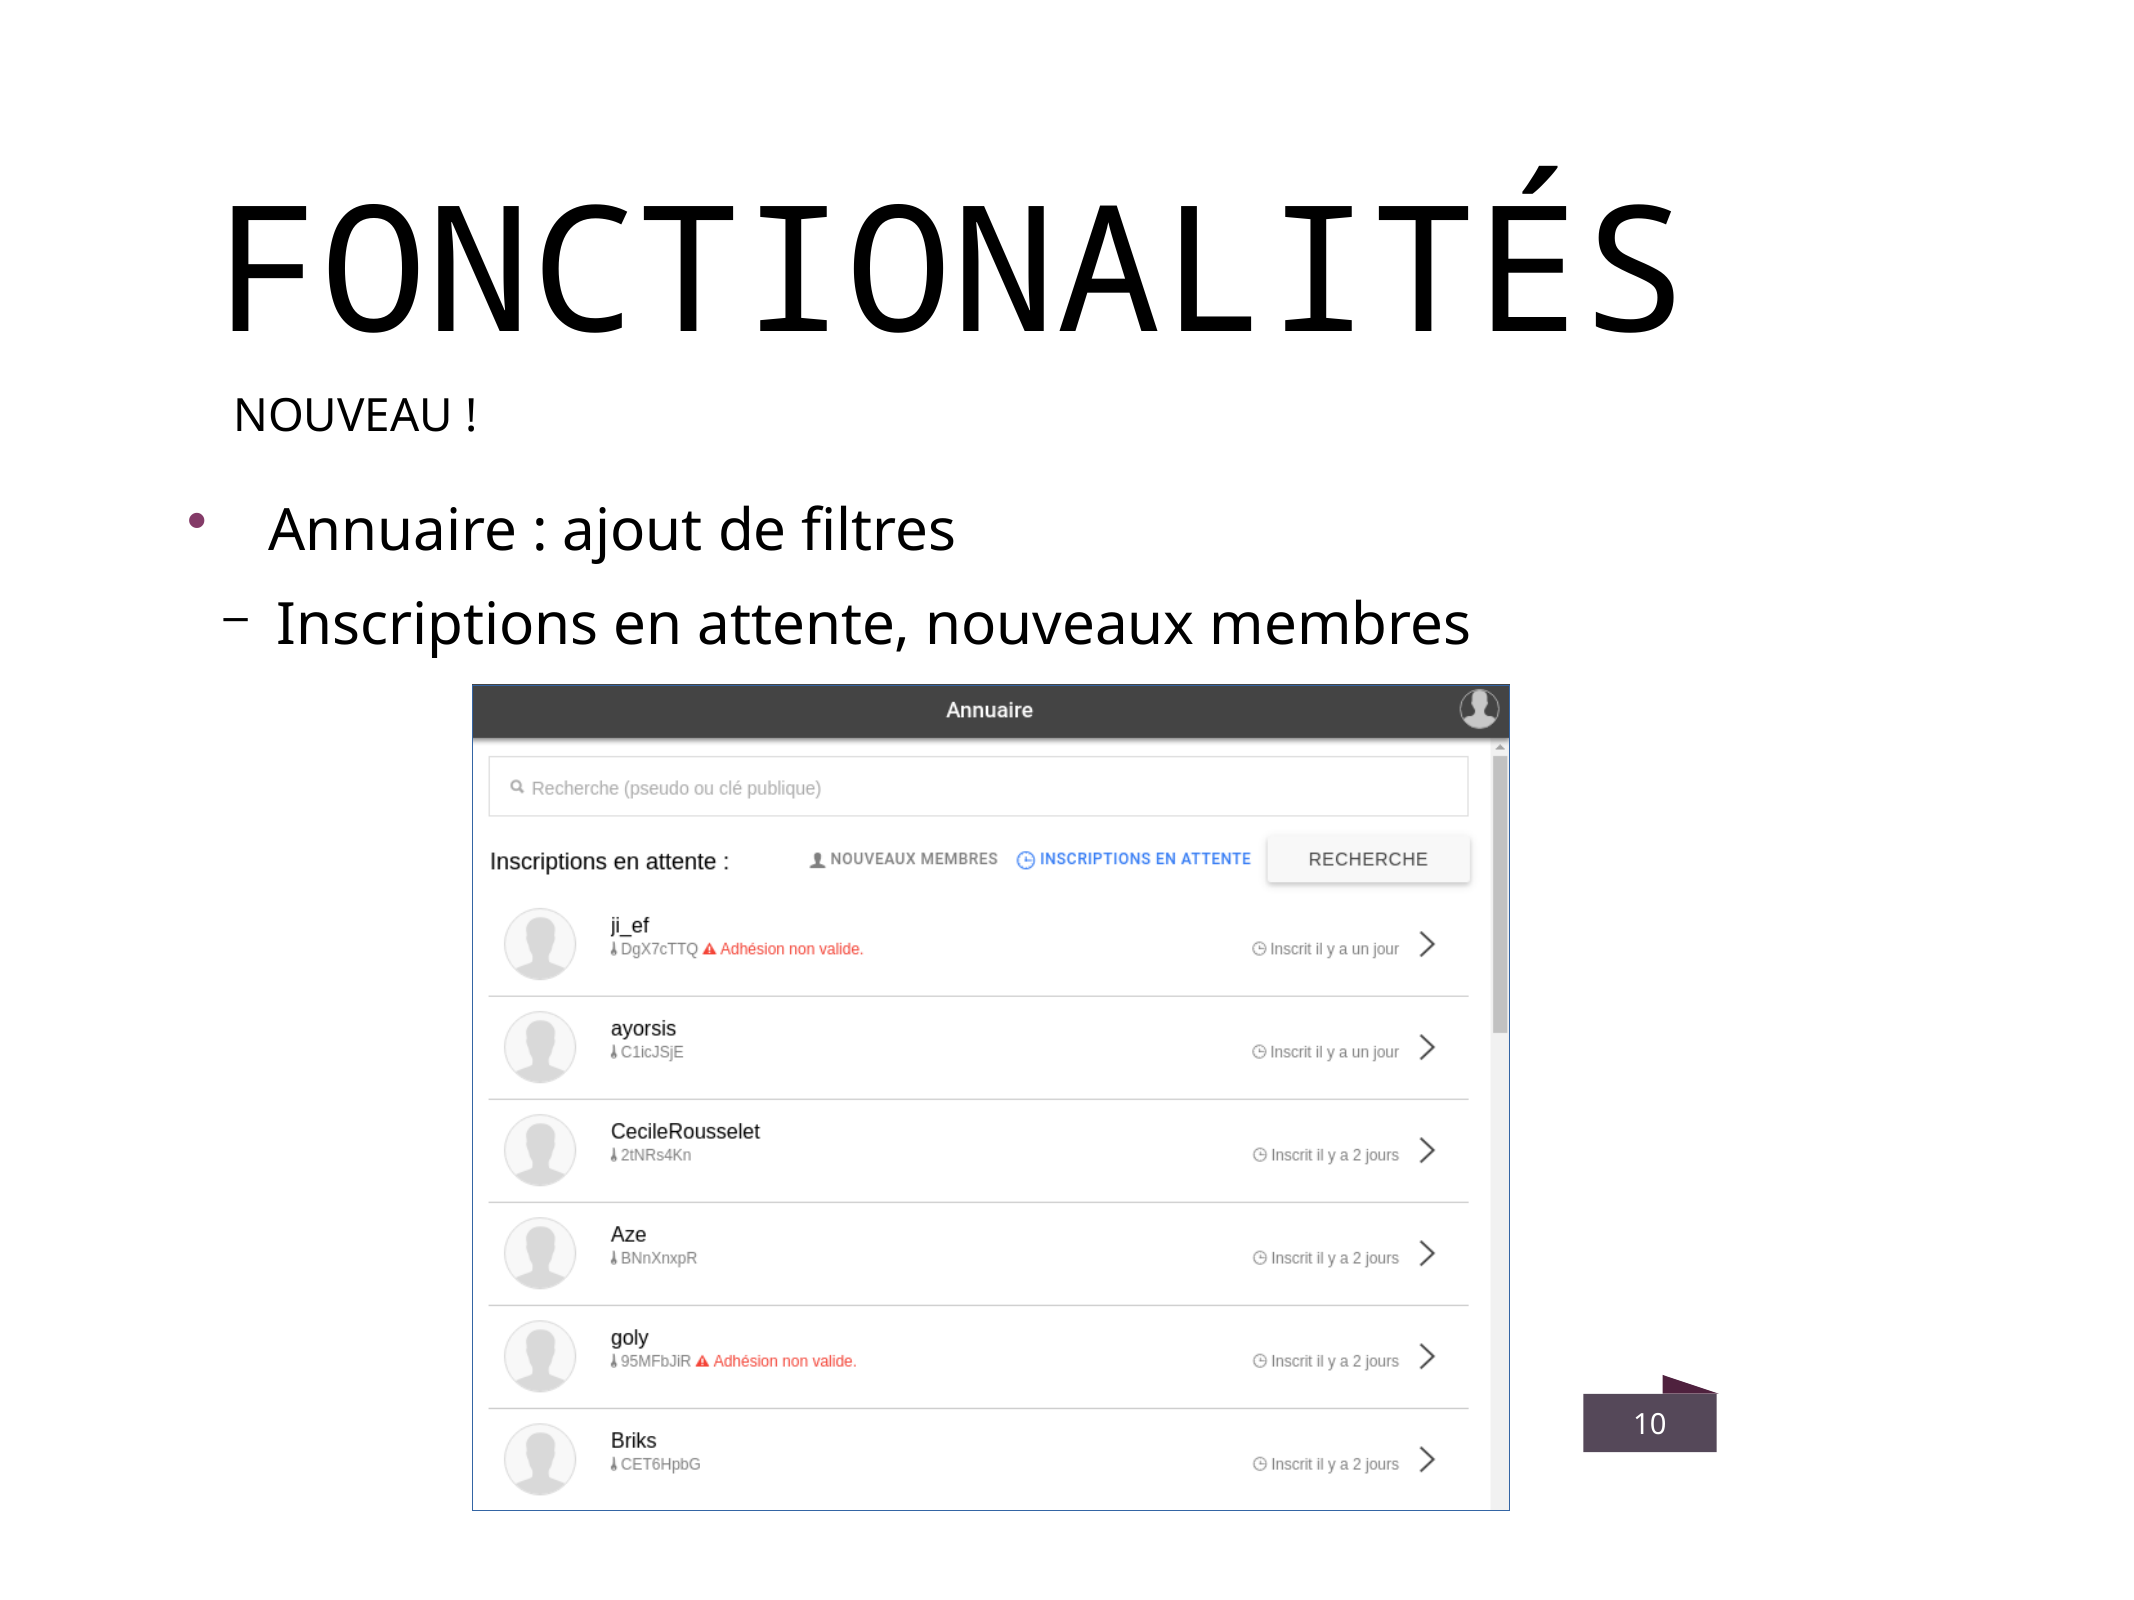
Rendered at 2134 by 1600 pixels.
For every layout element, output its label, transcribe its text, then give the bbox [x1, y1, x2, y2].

list Annuaire : ajout de filtres Inscriptions en attente, nouveaux membres [126, 484, 2007, 1234]
list Nouveau ! [225, 370, 1063, 457]
title Fonctionalités [208, 120, 1925, 403]
list 10 [1583, 1393, 1717, 1453]
picture [472, 684, 1510, 1511]
